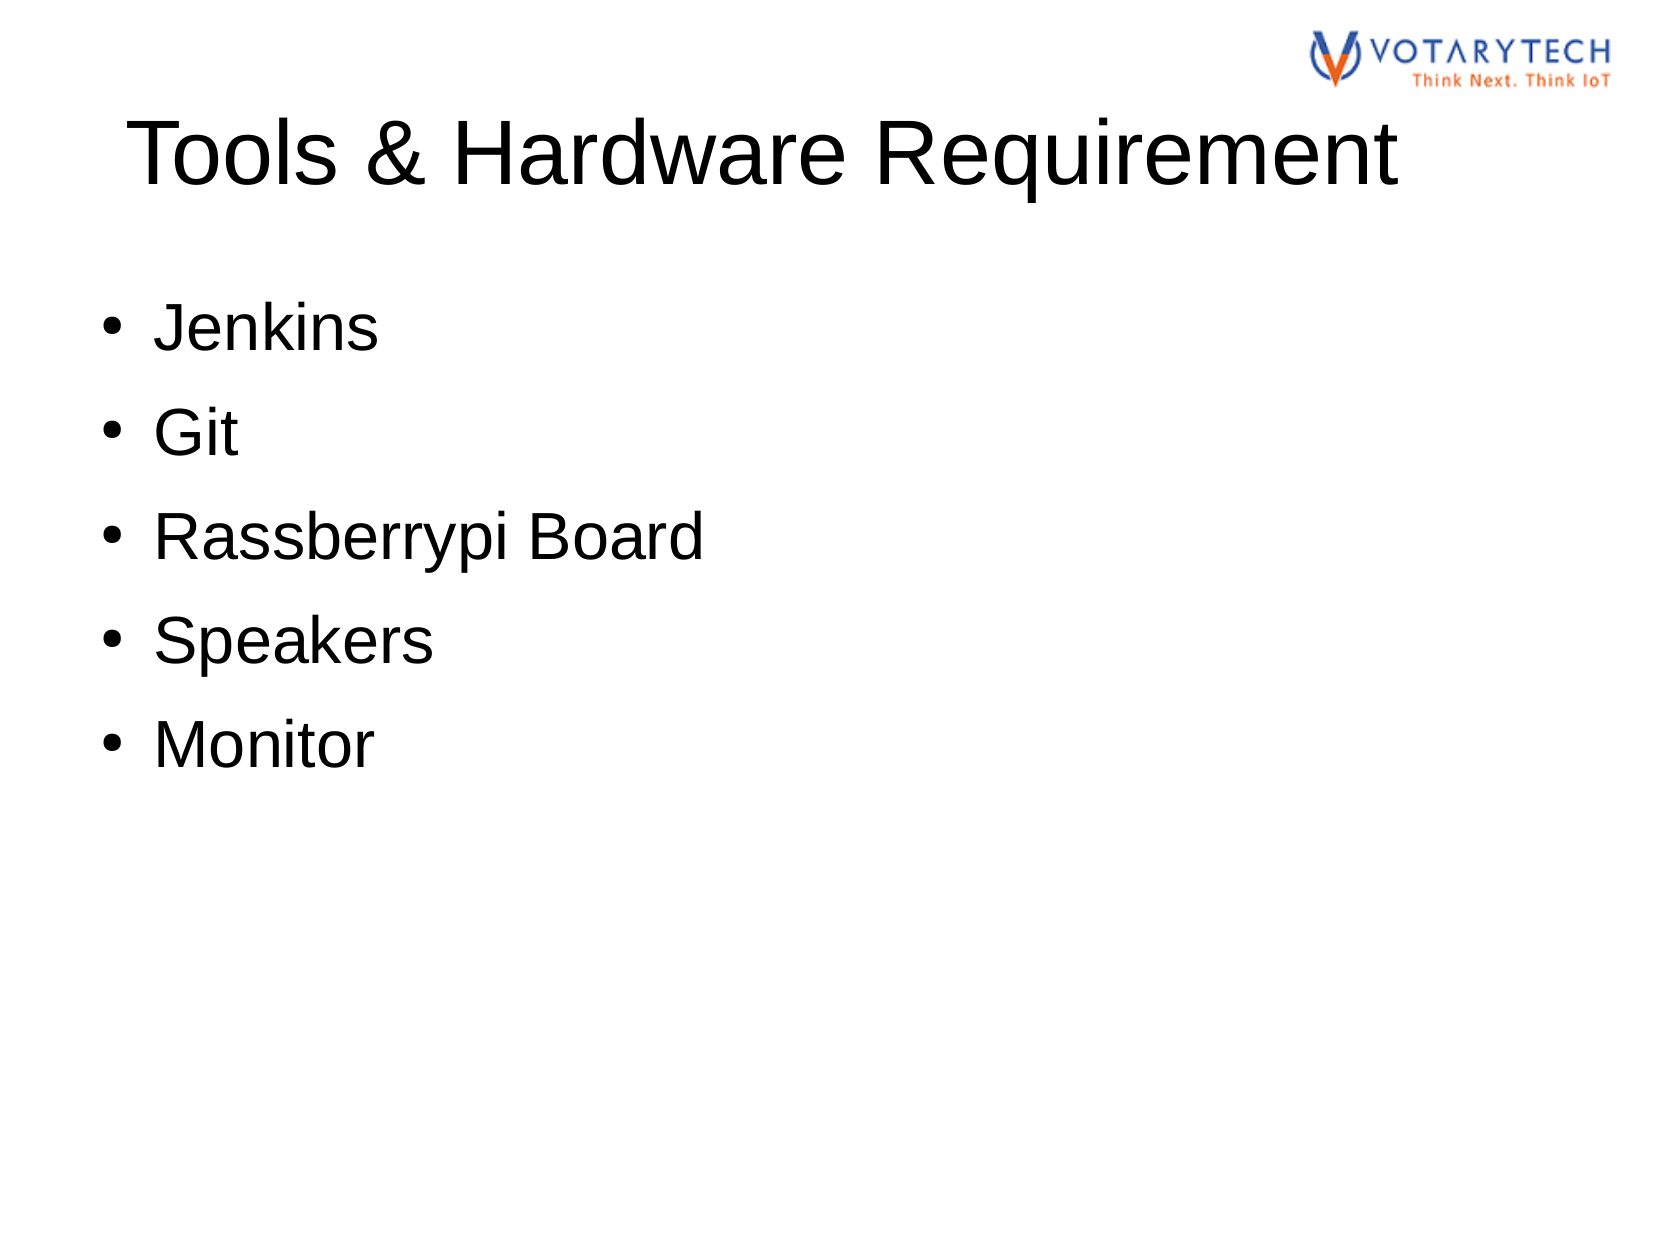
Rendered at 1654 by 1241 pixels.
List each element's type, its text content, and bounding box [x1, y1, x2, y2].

list Jenkins Git Rassberrypi Board Speakers Monitor [82, 290, 1571, 1010]
picture [1300, 26, 1619, 95]
title Tools & Hardware Requirement [82, 49, 1571, 257]
